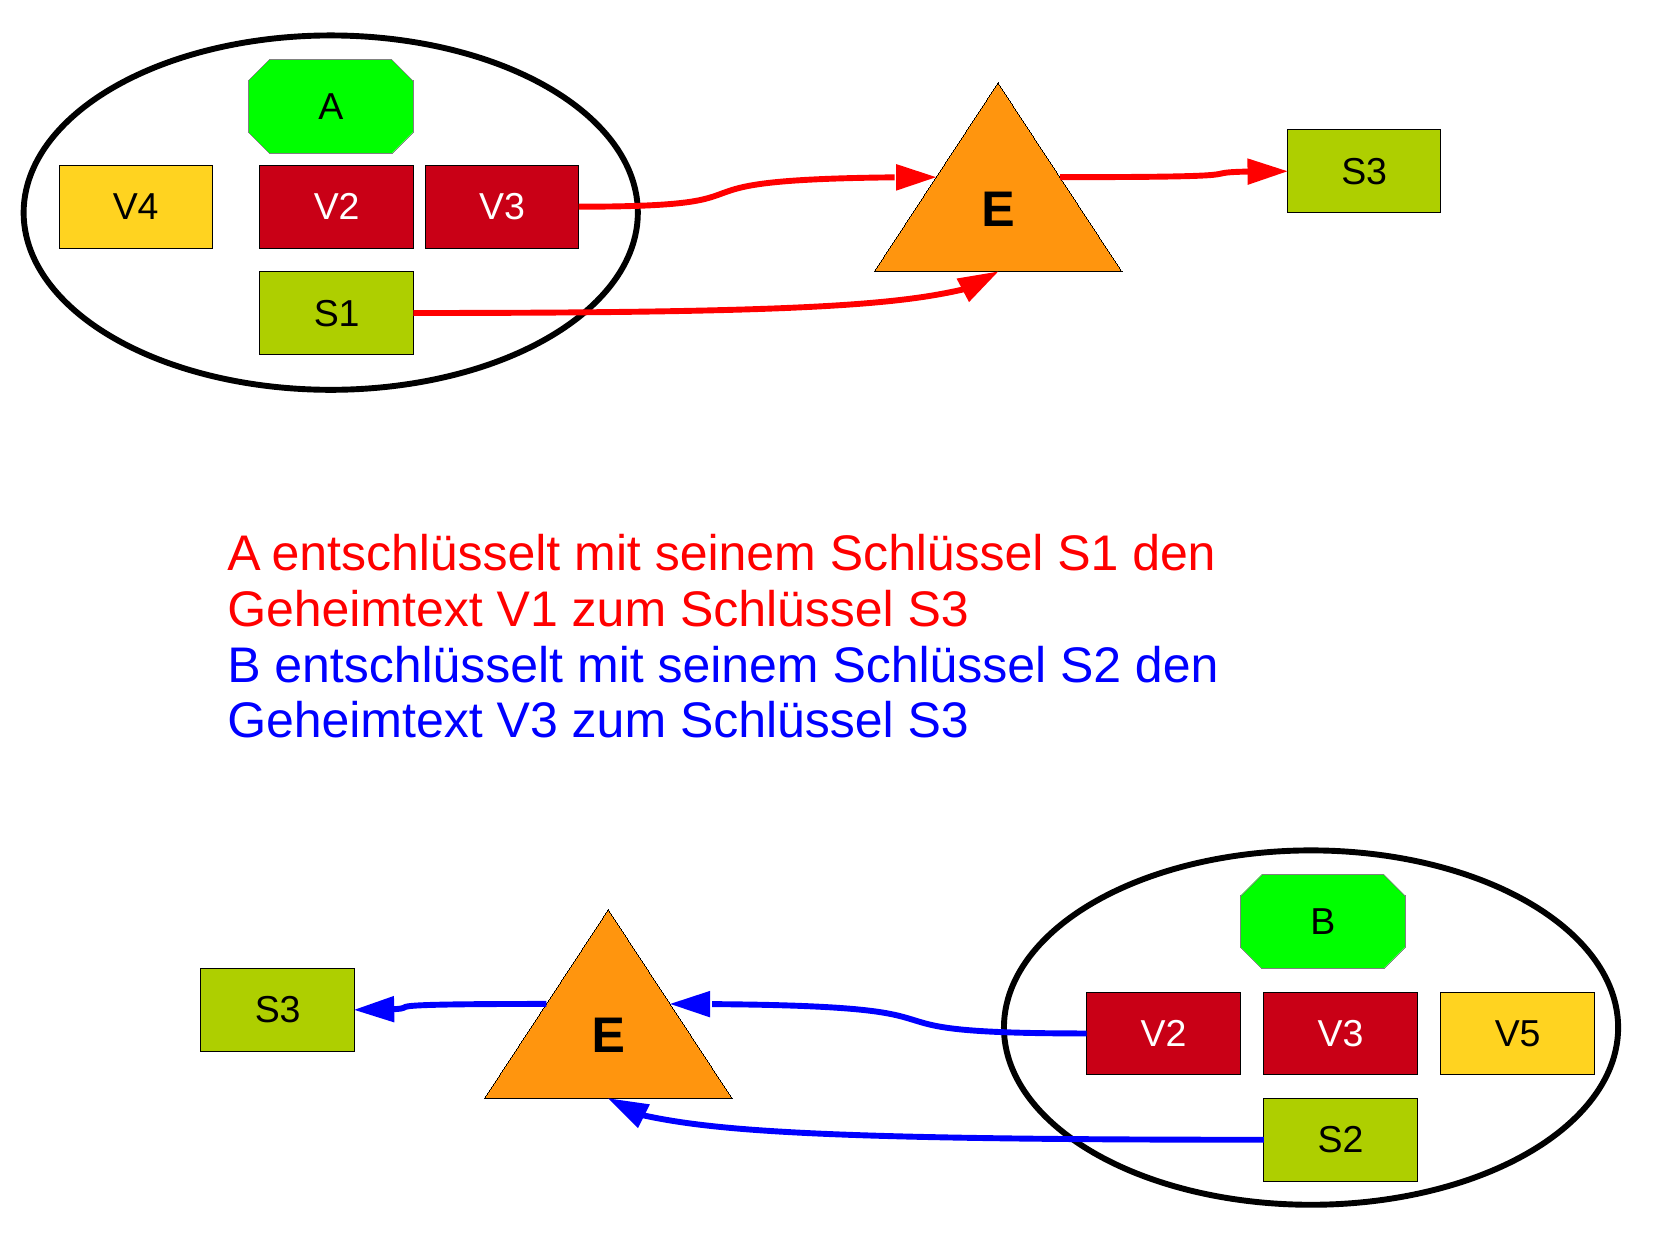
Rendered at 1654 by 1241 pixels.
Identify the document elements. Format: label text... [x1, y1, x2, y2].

text_box A entschlüsselt mit seinem Schlüssel S1 den Geheimtext V1 zum Schlüssel S3 B entschlüsselt mit seinem Schlüssel S2 den Geheimtext V3 zum Schlüssel S3 [212, 518, 1323, 756]
text_box S2 [1263, 1098, 1418, 1182]
text_box S3 [1287, 129, 1441, 213]
text_box B [1240, 874, 1406, 969]
text_box A [248, 59, 414, 154]
text_box E [484, 909, 733, 1099]
text_box V3 [425, 165, 579, 249]
text_box S3 [200, 968, 355, 1052]
text_box V2 [259, 165, 414, 249]
text_box V5 [1440, 992, 1595, 1075]
text_box V3 [1263, 992, 1418, 1075]
text_box V2 [1086, 992, 1241, 1075]
text_box E [874, 82, 1123, 272]
text_box S1 [259, 271, 414, 355]
text_box V4 [59, 165, 213, 249]
